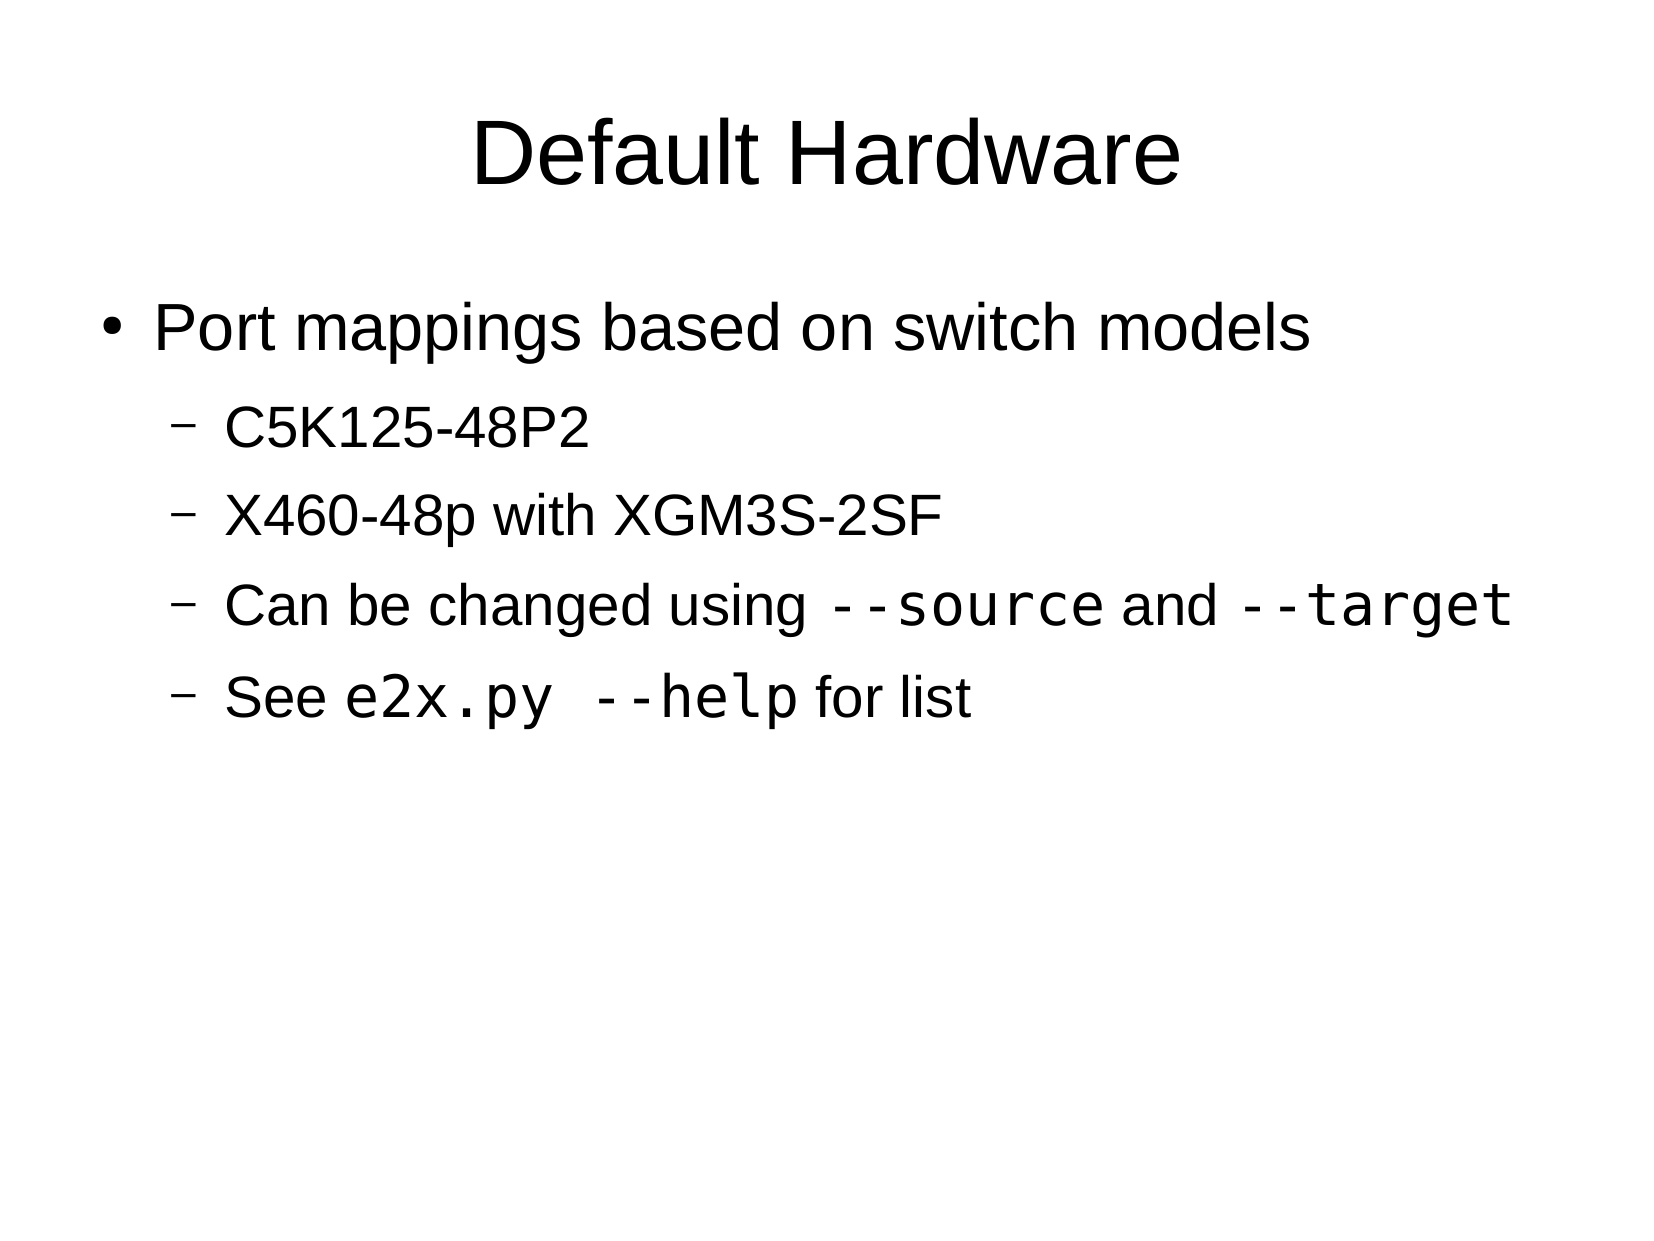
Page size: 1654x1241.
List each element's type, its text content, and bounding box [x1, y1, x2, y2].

title Default Hardware [82, 49, 1571, 257]
list Port mappings based on switch models C5K125-48P2 X460-48p with XGM3S-2SF Can be changed using --source and --target See e2x.py --help for list [82, 290, 1571, 1010]
